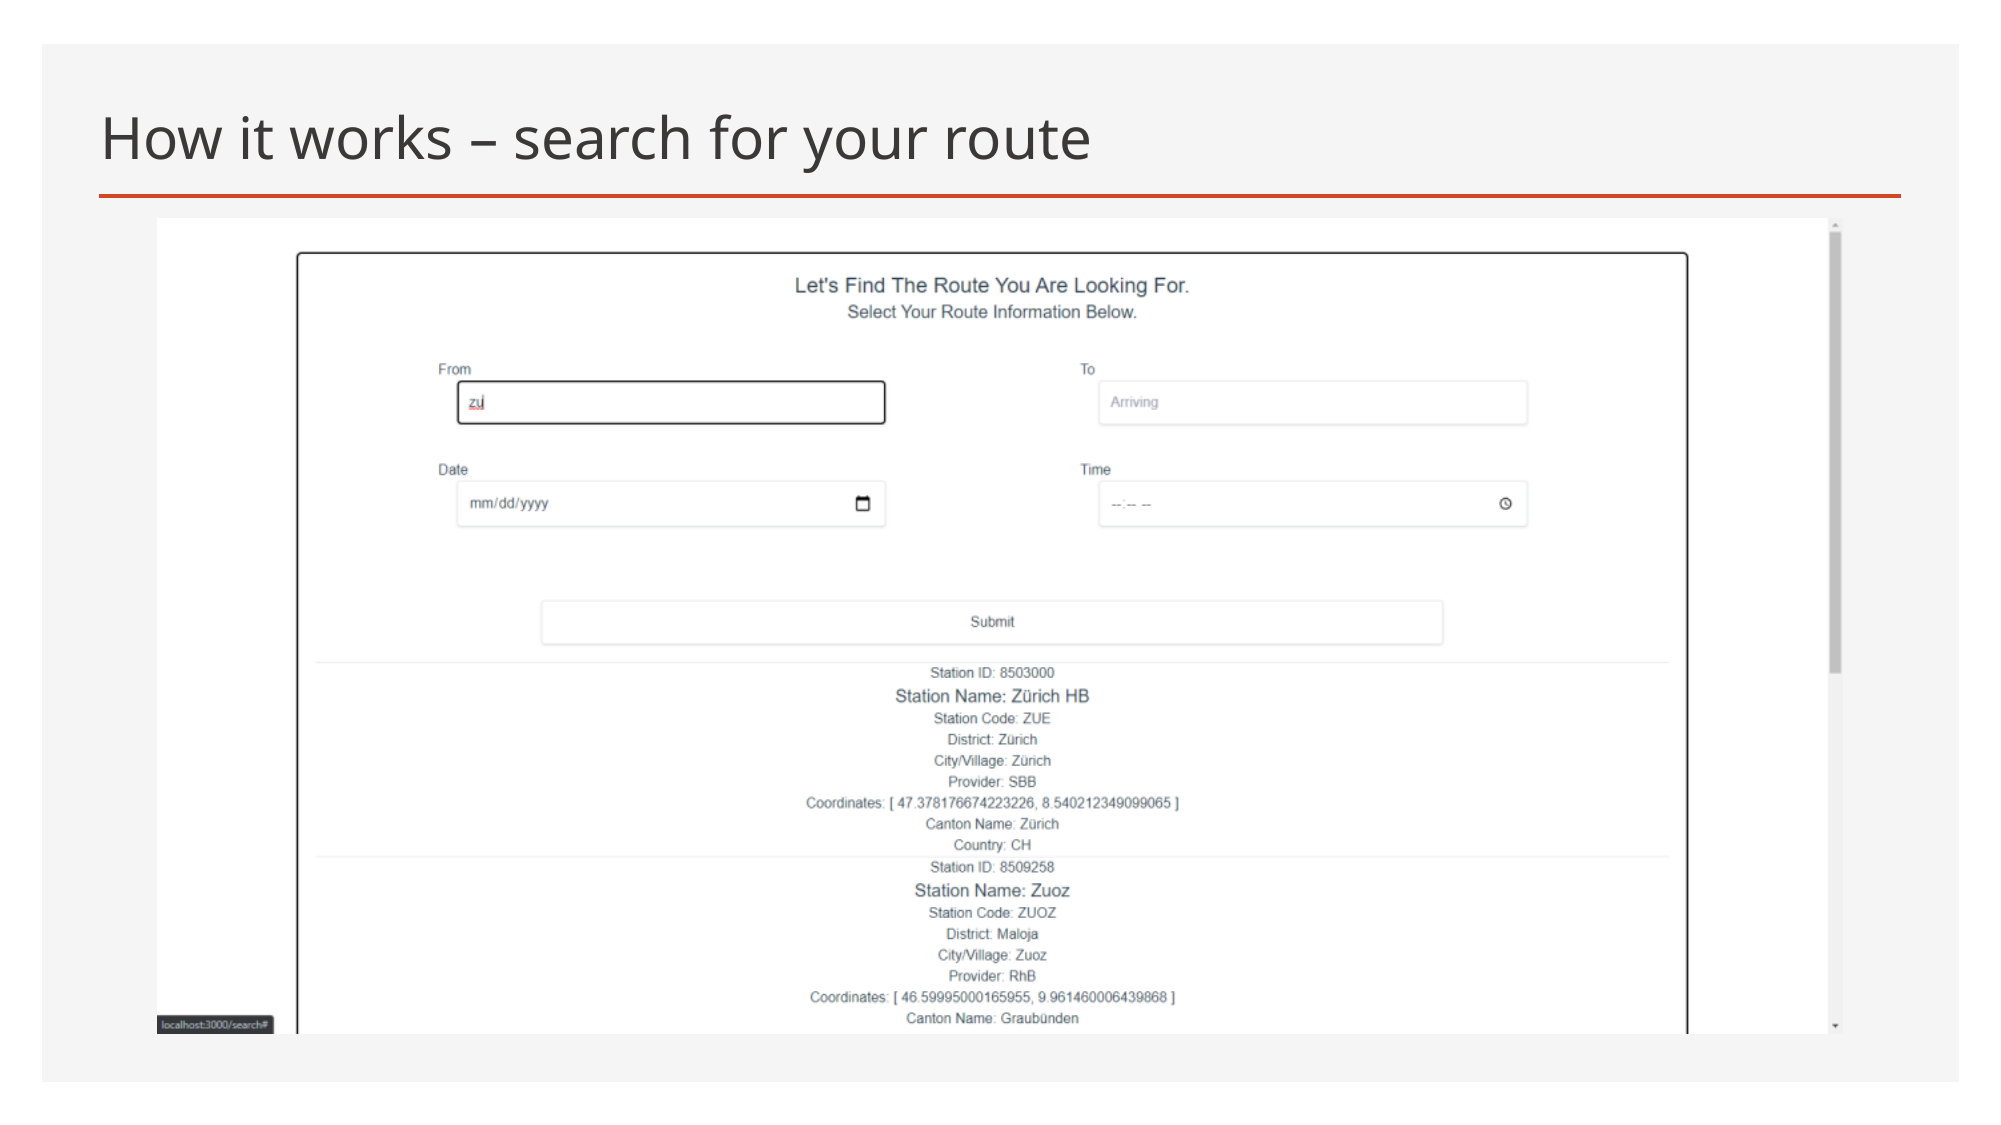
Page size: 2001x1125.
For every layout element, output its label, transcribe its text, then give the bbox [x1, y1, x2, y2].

title How it works – search for your route [85, 73, 1214, 179]
picture [157, 219, 1843, 1034]
